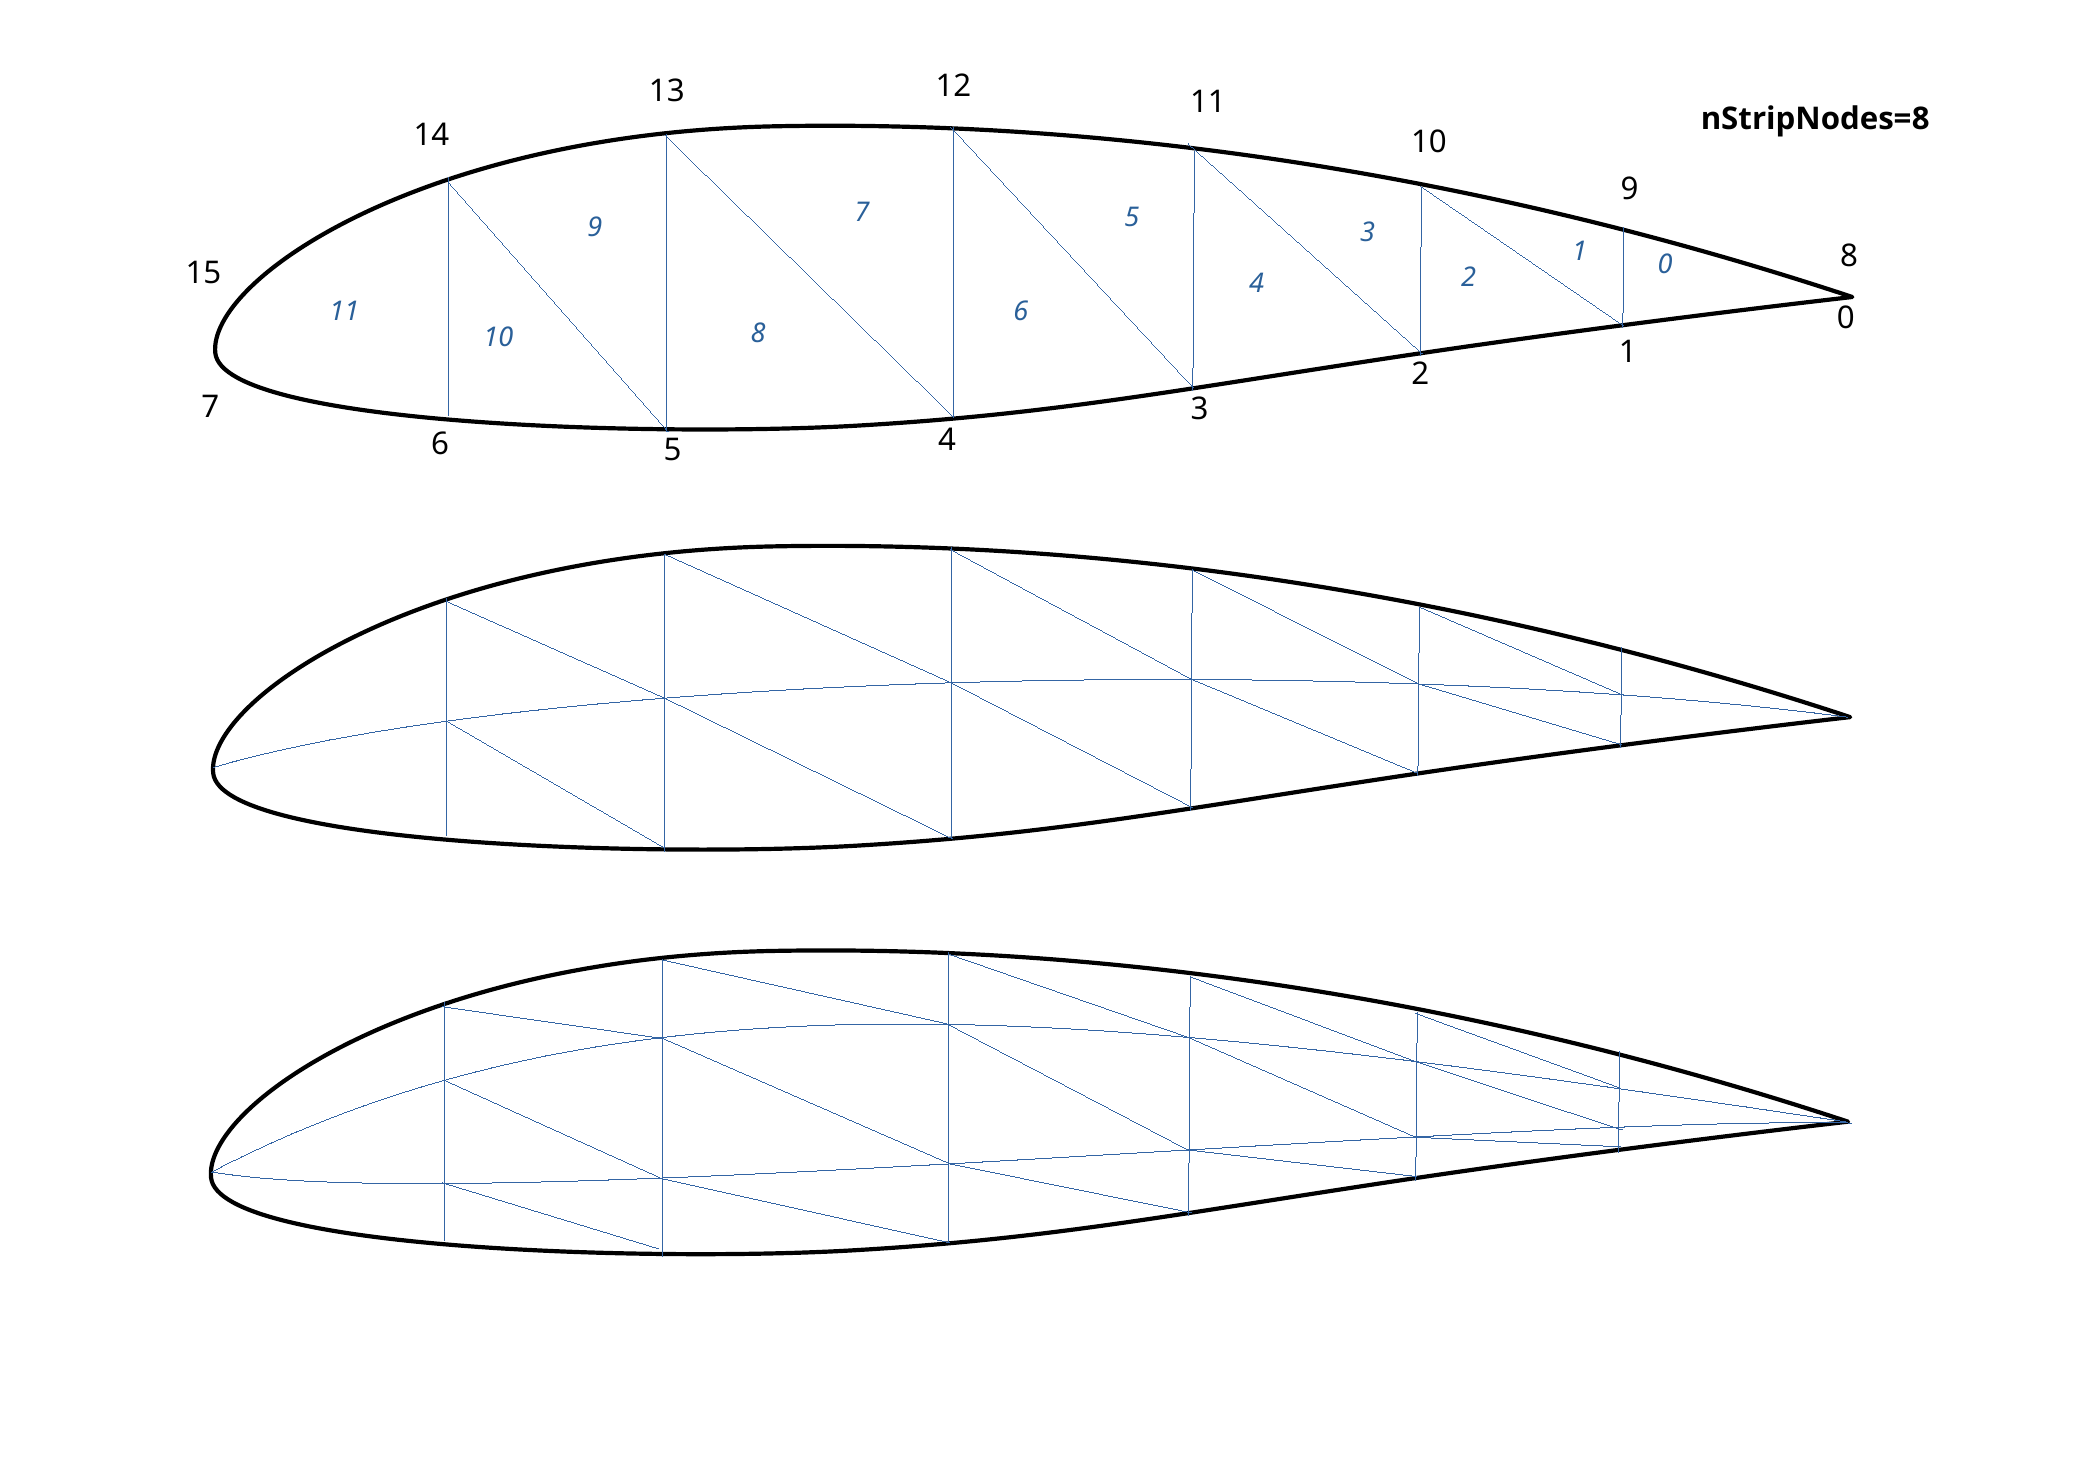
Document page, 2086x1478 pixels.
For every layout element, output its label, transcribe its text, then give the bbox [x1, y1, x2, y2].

text_box 14 [398, 105, 472, 185]
text_box 3 [1345, 205, 1397, 285]
text_box 7 [839, 185, 891, 265]
text_box 13 [634, 60, 708, 140]
text_box 1 [1604, 321, 1678, 401]
text_box 9 [572, 200, 624, 280]
text_box 0 [1822, 288, 1874, 368]
text_box 4 [1234, 256, 1286, 336]
text_box 10 [1396, 111, 1470, 191]
text_box 1 [1557, 224, 1609, 304]
text_box 6 [998, 284, 1050, 364]
text_box 2 [1396, 343, 1470, 423]
text_box 7 [186, 376, 260, 456]
text_box 5 [648, 419, 722, 500]
text_box 2 [1446, 249, 1498, 329]
text_box 0 [1642, 237, 1694, 317]
text_box nStripNodes=8 [1686, 88, 2012, 202]
text_box 4 [923, 409, 997, 489]
text_box 11 [1175, 71, 1249, 152]
text_box 10 [468, 310, 544, 390]
text_box 3 [1175, 378, 1249, 458]
text_box 15 [170, 242, 244, 322]
text_box 11 [314, 283, 382, 362]
text_box 9 [1605, 158, 1679, 238]
text_box 6 [416, 413, 490, 494]
text_box 8 [1825, 225, 1899, 305]
text_box 12 [920, 55, 994, 135]
text_box 8 [735, 306, 787, 386]
text_box 5 [1109, 189, 1161, 270]
